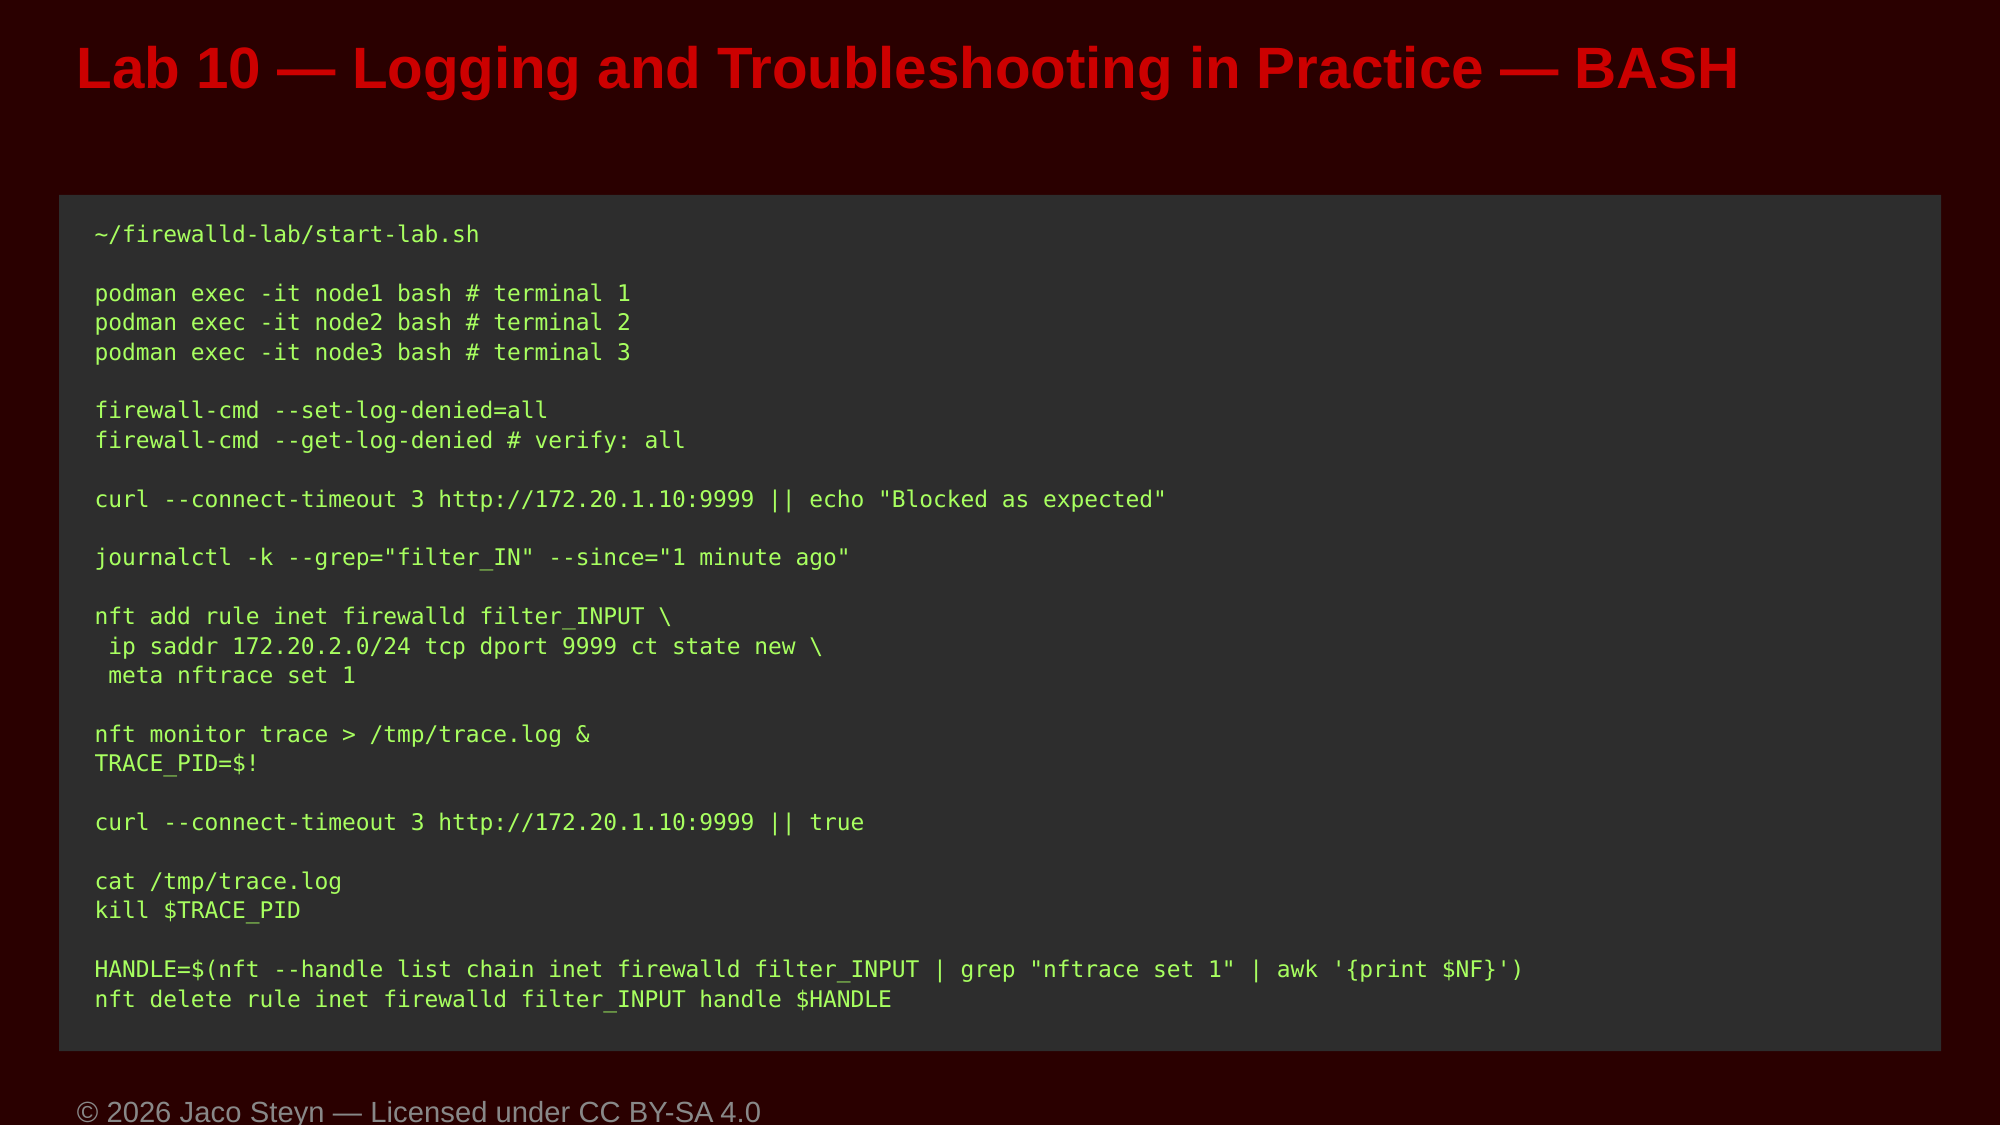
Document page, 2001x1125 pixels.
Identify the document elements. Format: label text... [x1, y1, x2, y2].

text_box ~/firewalld-lab/start-lab.sh podman exec -it node1 bash # terminal 1 podman exec -it node2 bash # terminal 2 podman exec -it node3 bash # terminal 3 firewall-cmd --set-log-denied=all firewall-cmd --get-log-denied # verify: all curl --connect-timeout 3 http://172.20.1.10:9999 || echo "Blocked as expected" journalctl -k --grep="filter_IN" --since="1 minute ago" nft add rule inet firewalld filter_INPUT \ ip saddr 172.20.2.0/24 tcp dport 9999 ct state new \ meta nftrace set 1 nft monitor trace > /tmp/trace.log & TRACE_PID=$! curl --connect-timeout 3 http://172.20.1.10:9999 || true cat /tmp/trace.log kill $TRACE_PID HANDLE=$(nft --handle list chain inet firewalld filter_INPUT | grep "nftrace set 1" | awk '{print $NF}') nft delete rule inet firewalld filter_INPUT handle $HANDLE [59, 194, 1942, 1052]
text_box Lab 10 — Logging and Troubleshooting in Practice — BASH [59, 23, 1942, 178]
text_box © 2026 Jaco Steyn — Licensed under CC BY-SA 4.0 [59, 1083, 1942, 1120]
